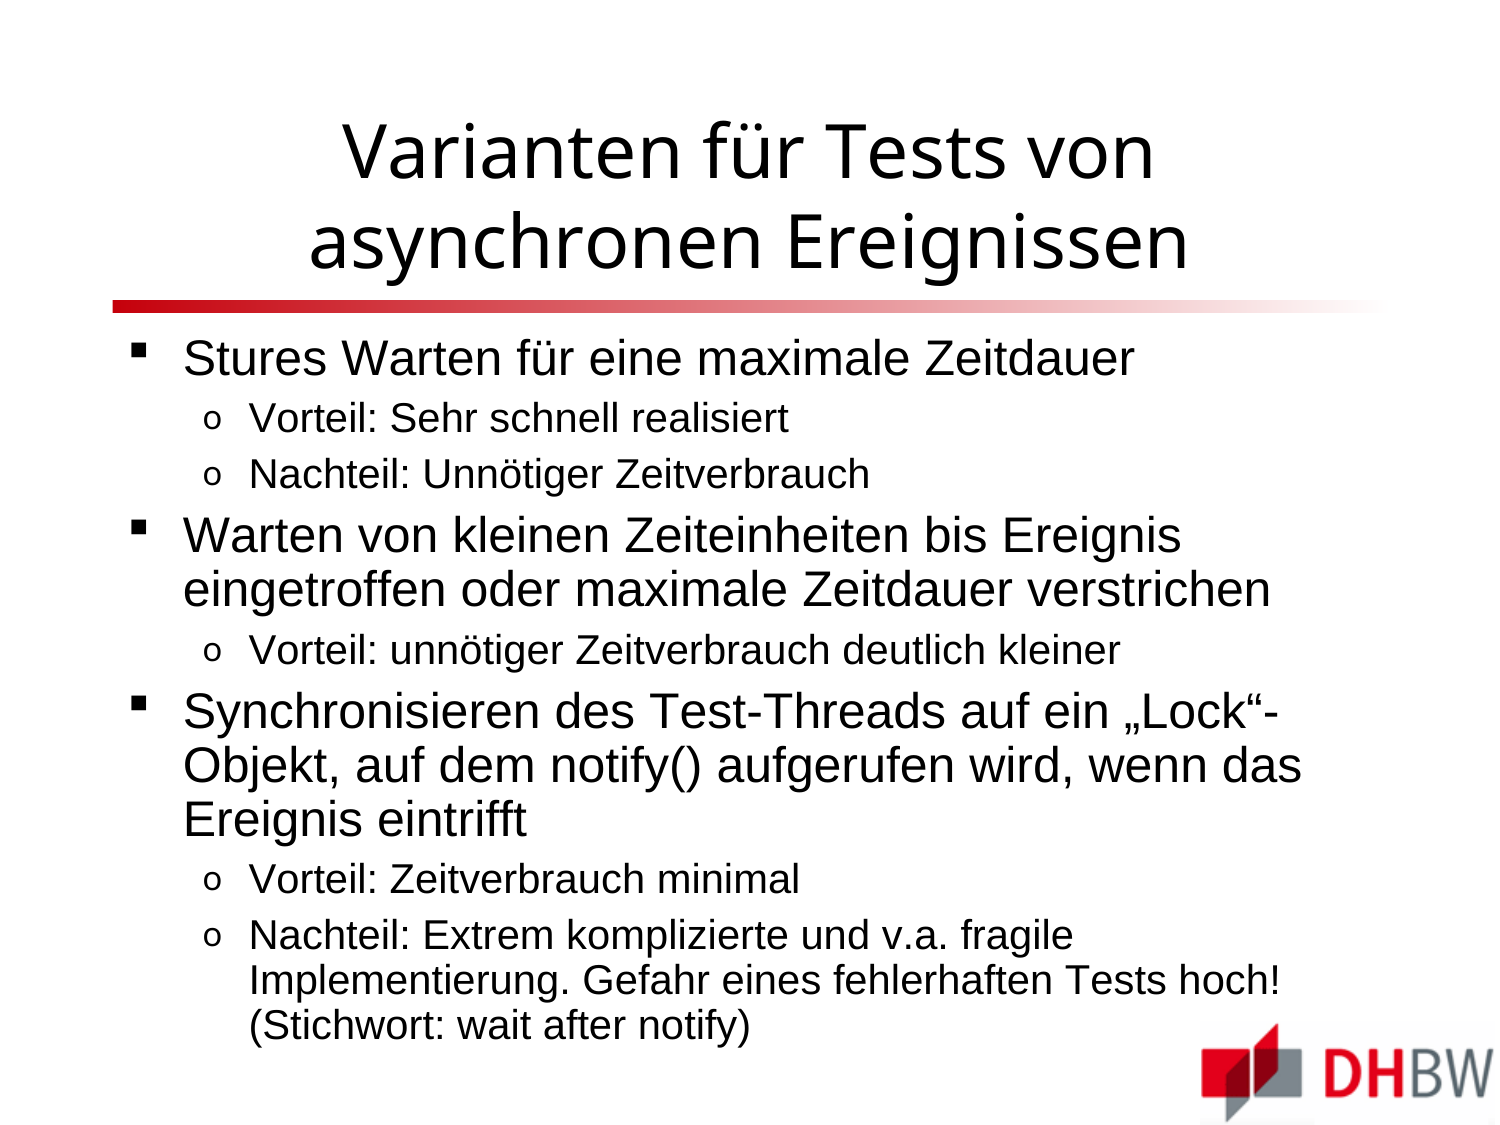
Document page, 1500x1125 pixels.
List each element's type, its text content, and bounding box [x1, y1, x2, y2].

picture [1200, 1021, 1495, 1125]
list Stures Warten für eine maximale Zeitdauer Vorteil: Sehr schnell realisiert Nachteil: Unnötiger Zeitverbrauch Warten von kleinen Zeiteinheiten bis Ereignis eingetroffen oder maximale Zeitdauer verstrichen Vorteil: unnötiger Zeitverbrauch deutlich kleiner Synchronisieren des Test-Threads auf ein „Lock“-Objekt, auf dem notify() aufgerufen wird, wenn das Ereignis eintrifft Vorteil: Zeitverbrauch minimal Nachteil: Extrem komplizierte und v.a. fragile Implementierung. Gefahr eines fehlerhaften Tests hoch! (Stichwort: wait after notify) [112, 324, 1388, 1057]
title Varianten für Tests von asynchronen Ereignissen [112, 76, 1388, 312]
